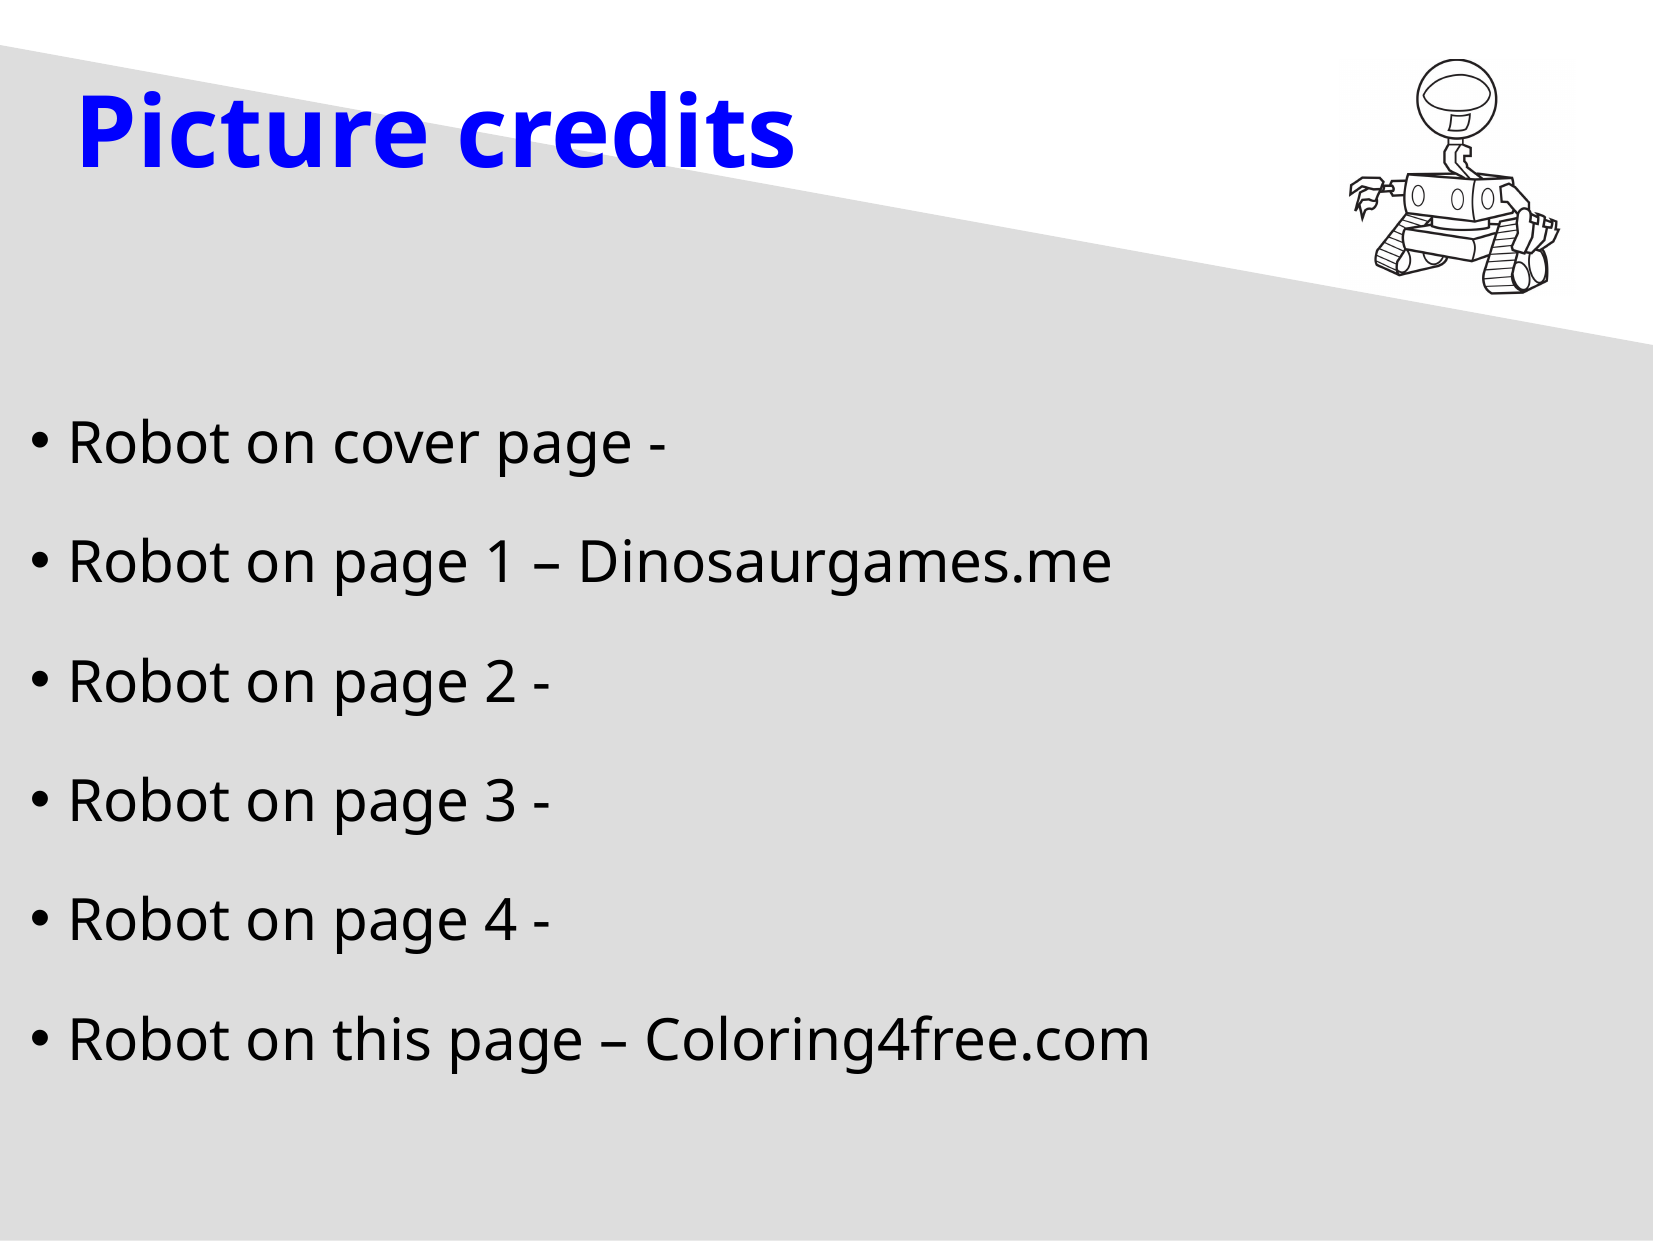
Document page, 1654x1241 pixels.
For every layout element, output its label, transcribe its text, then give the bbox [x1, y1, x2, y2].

text_box Picture credits [60, 59, 1653, 195]
text_box Robot on cover page - Robot on page 1 – Dinosaurgames.me Robot on page 2 - Robot on page 3 - Robot on page 4 - Robot on this page – Coloring4free.com [15, 387, 1591, 1190]
picture [1339, 195, 1576, 296]
text_box [0, 45, 1653, 1241]
